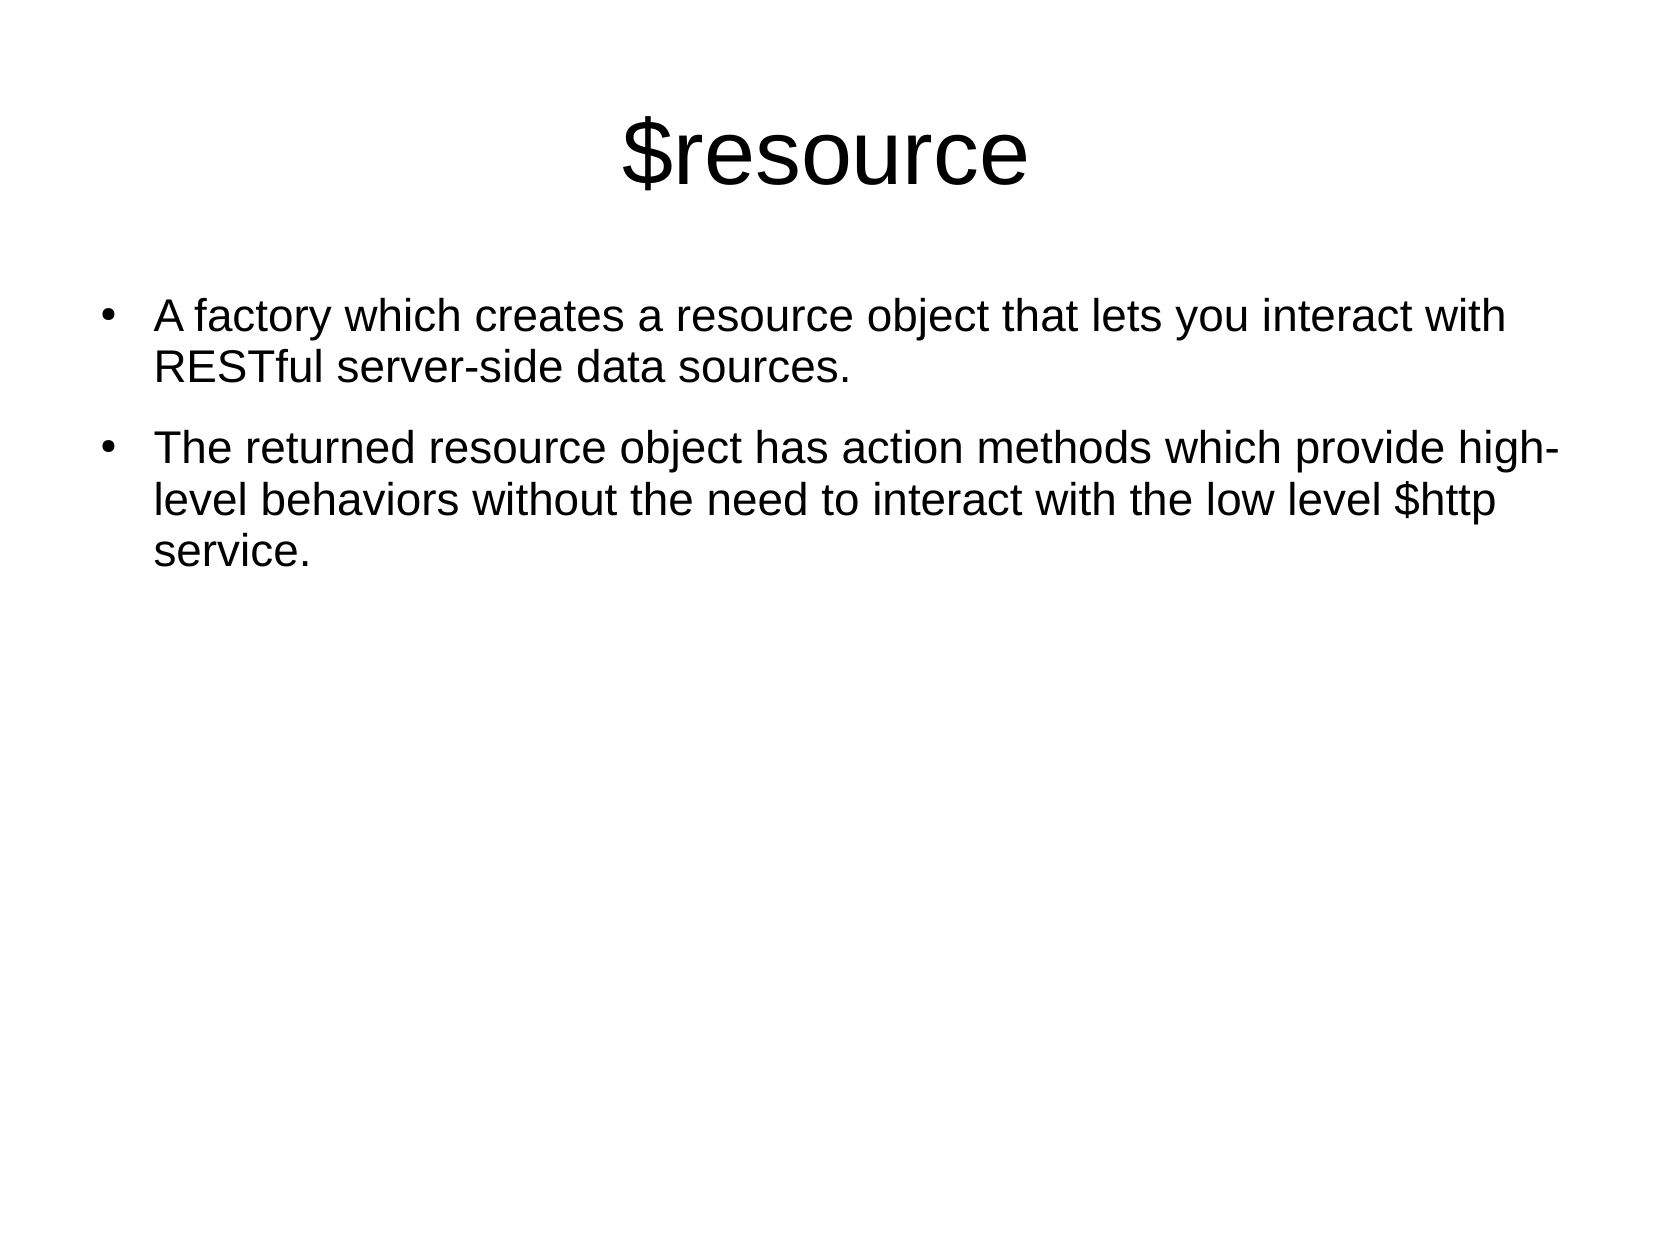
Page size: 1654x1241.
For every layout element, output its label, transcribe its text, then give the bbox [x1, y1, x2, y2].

title $resource [82, 49, 1571, 257]
list A factory which creates a resource object that lets you interact with RESTful server-side data sources. The returned resource object has action methods which provide high-level behaviors without the need to interact with the low level $http service. [82, 290, 1571, 1010]
